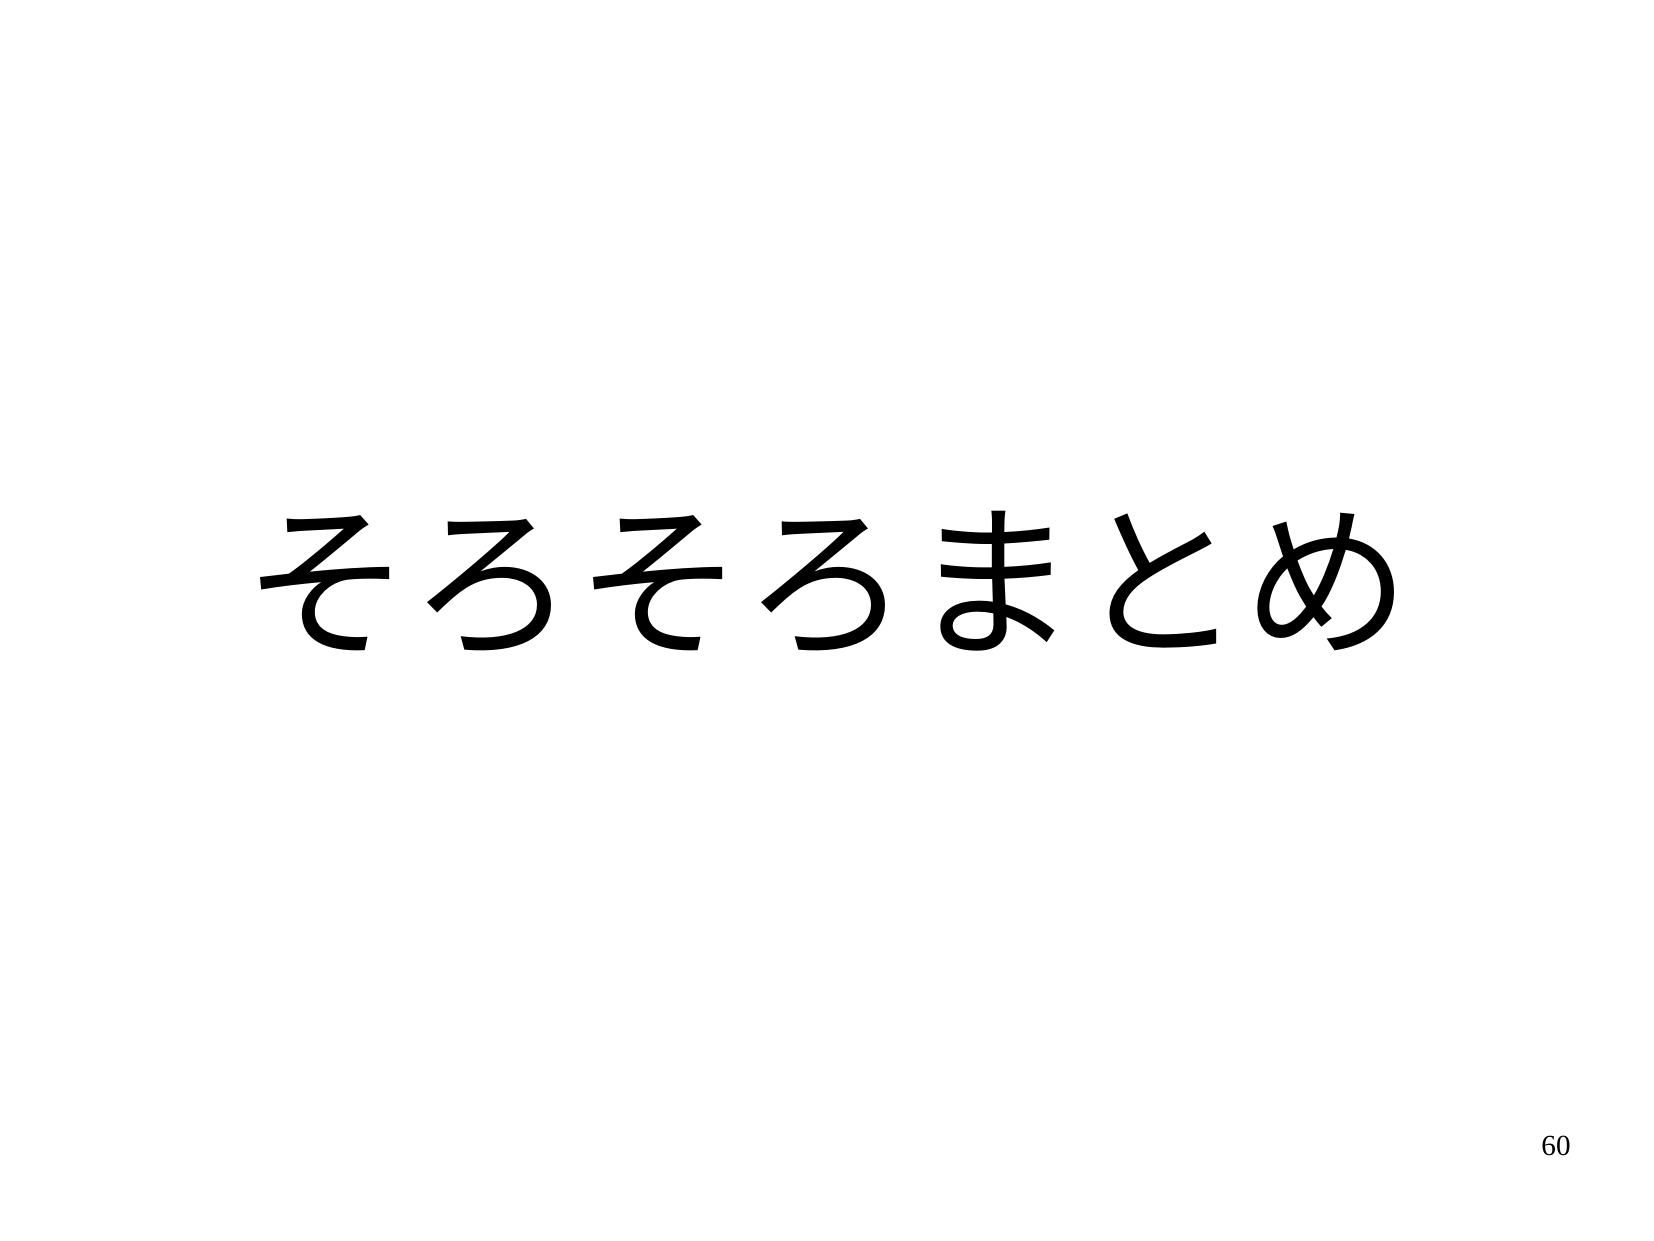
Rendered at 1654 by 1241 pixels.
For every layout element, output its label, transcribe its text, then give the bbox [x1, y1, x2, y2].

subtitle そろそろまとめ [82, 56, 1571, 1102]
